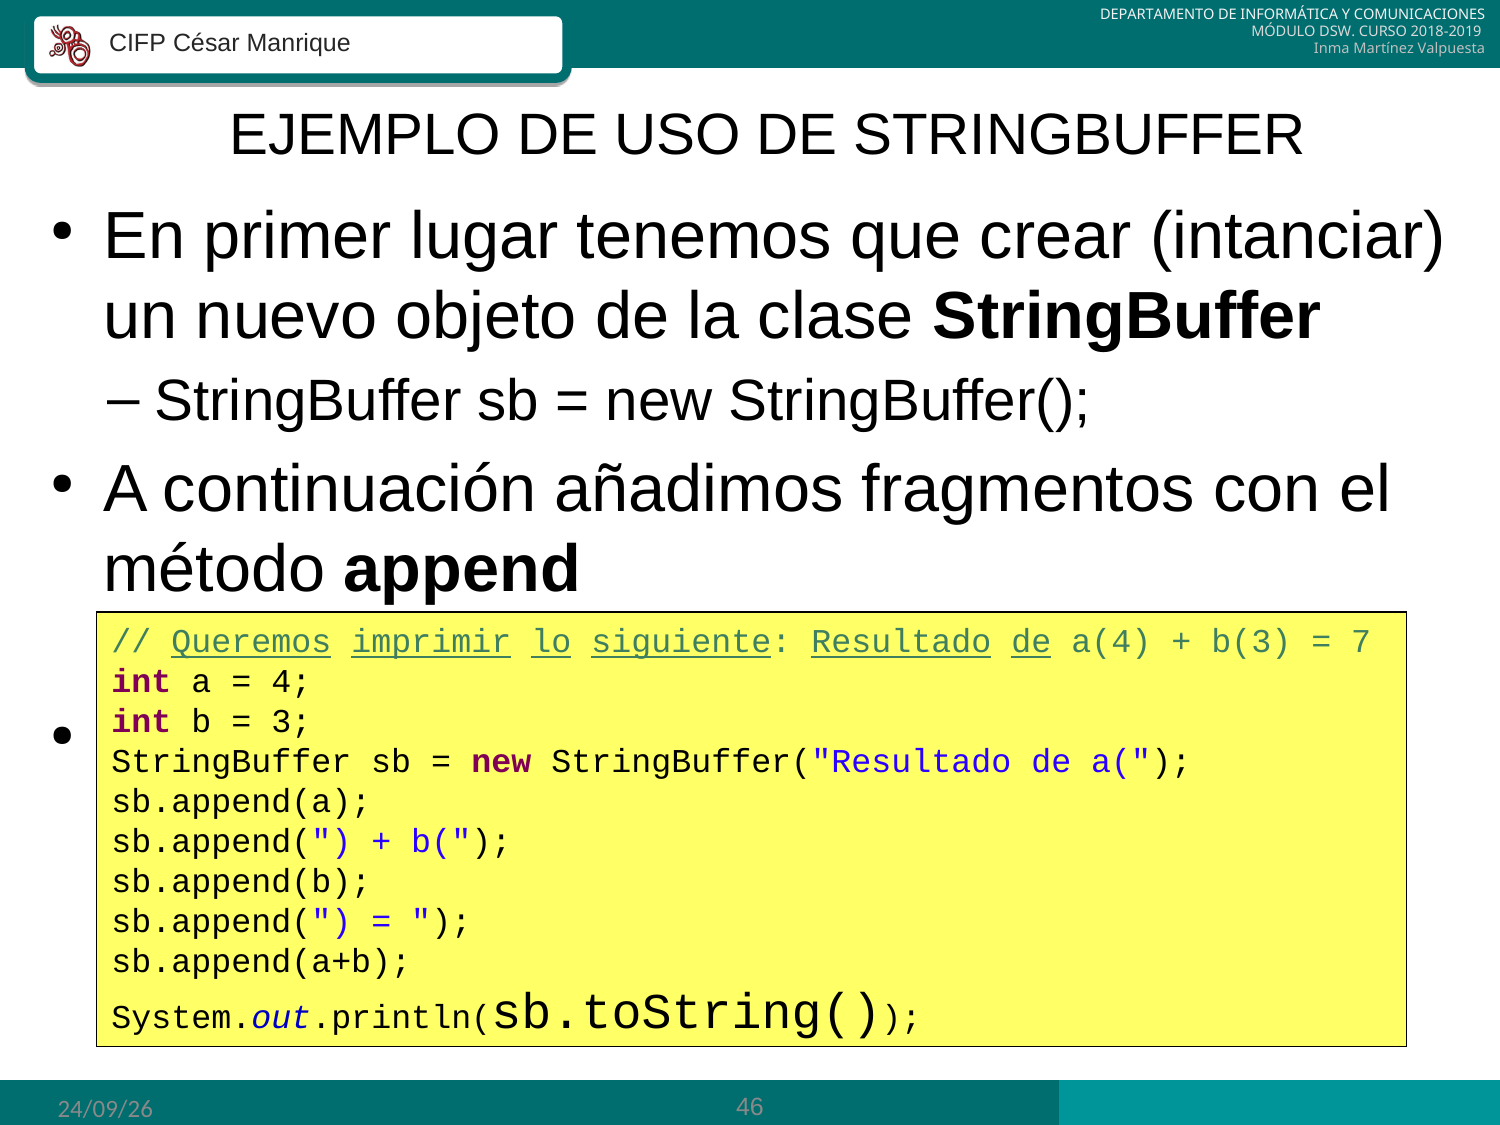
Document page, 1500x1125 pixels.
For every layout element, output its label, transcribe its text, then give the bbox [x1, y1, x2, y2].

text_box <número> [512, 1082, 988, 1125]
text_box // Queremos imprimir lo siguiente: Resultado de a(4) + b(3) = 7 int a = 4; int b = 3; StringBuffer sb = new StringBuffer("Resultado de a("); sb.append(a); sb.append(") + b("); sb.append(b); sb.append(") = "); sb.append(a+b); System.out.println(sb.toString()); [96, 611, 1407, 1047]
picture [47, 23, 93, 67]
title EJEMPLO DE USO DE STRINGBUFFER [17, 90, 1483, 173]
list En primer lugar tenemos que crear (intanciar) un nuevo objeto de la clase StringBuffer StringBuffer sb = new StringBuffer(); A continuación añadimos fragmentos con el método append sb.append(“Trozo de cadena”); Para obtener el resultado final llamamos al método toString [17, 184, 1483, 1059]
text_box 18/09/18 [42, 1085, 344, 1125]
